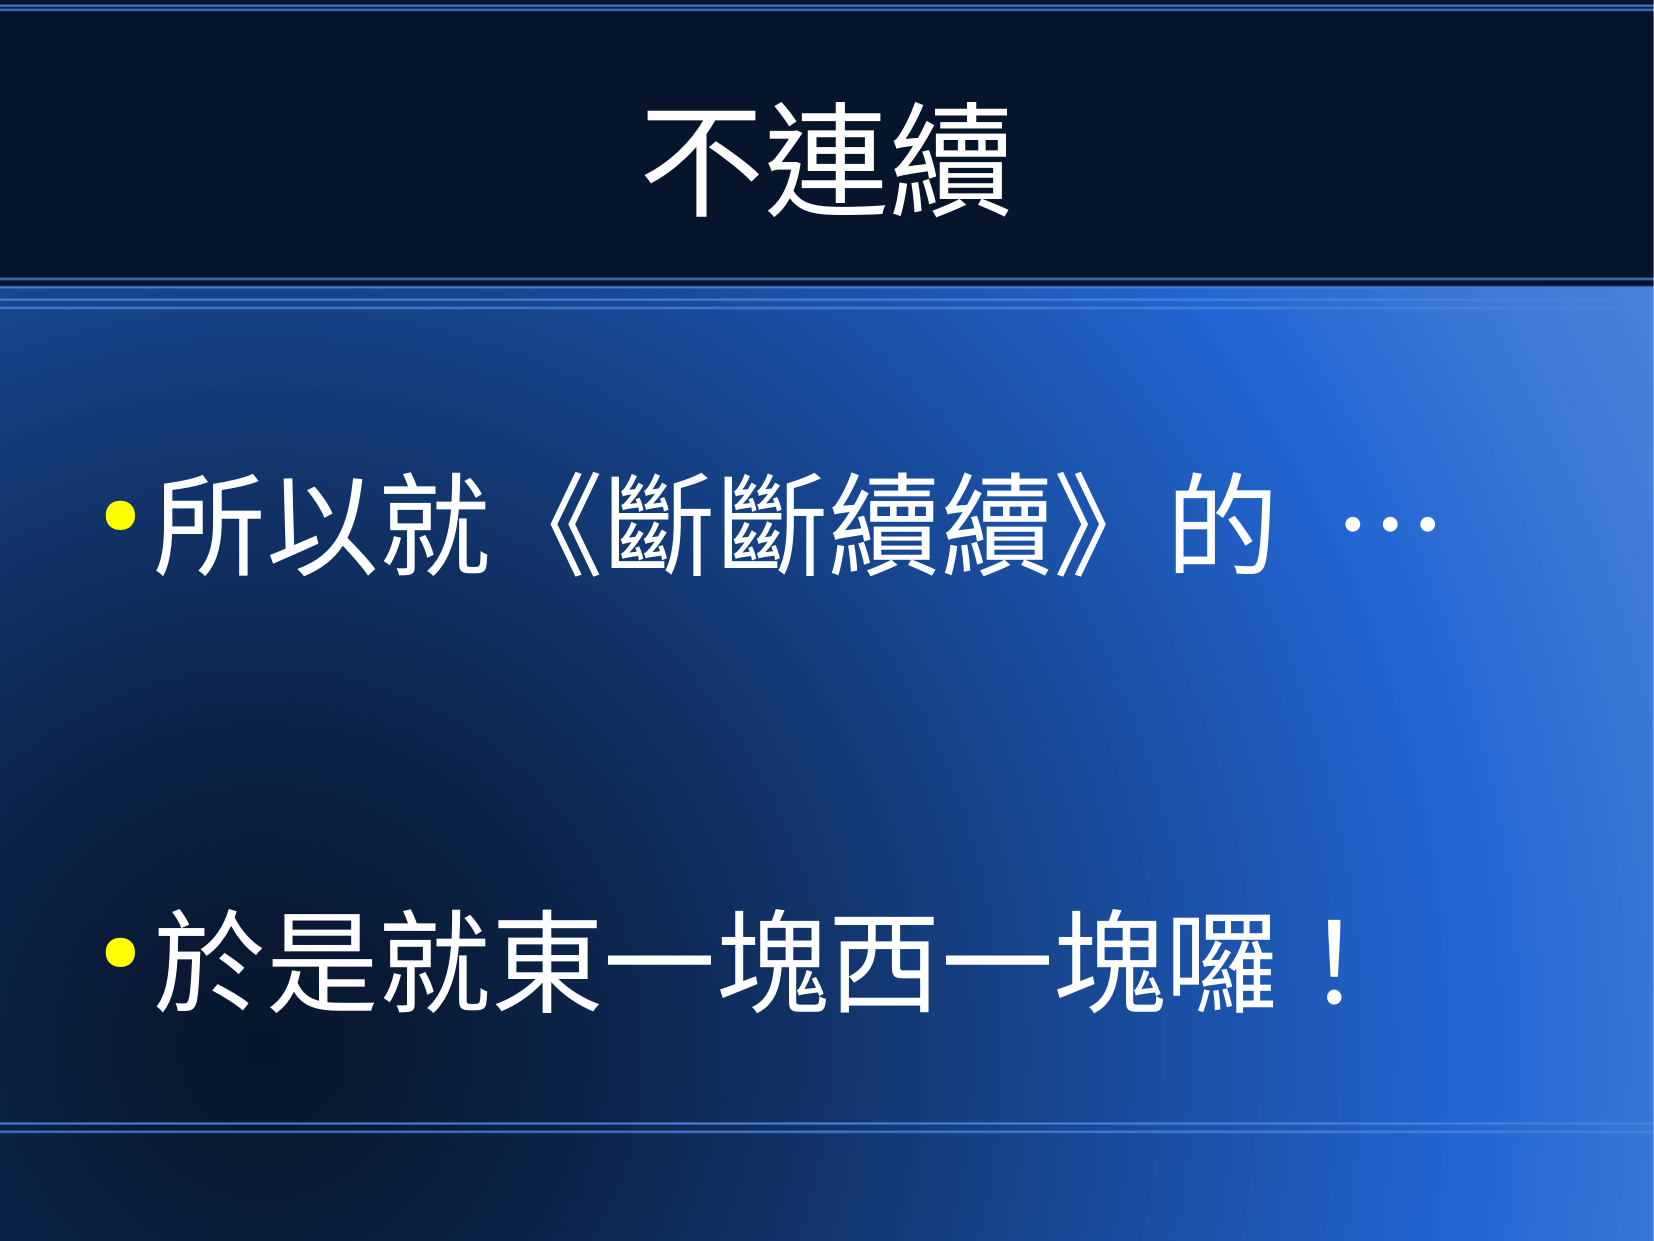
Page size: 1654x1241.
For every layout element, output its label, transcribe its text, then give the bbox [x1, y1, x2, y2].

list 所以就《斷斷續續》的 … 於是就東一塊西一塊囉！ [82, 355, 1571, 1241]
title 不連續 [82, 49, 1571, 257]
picture [0, 0, 1654, 1241]
